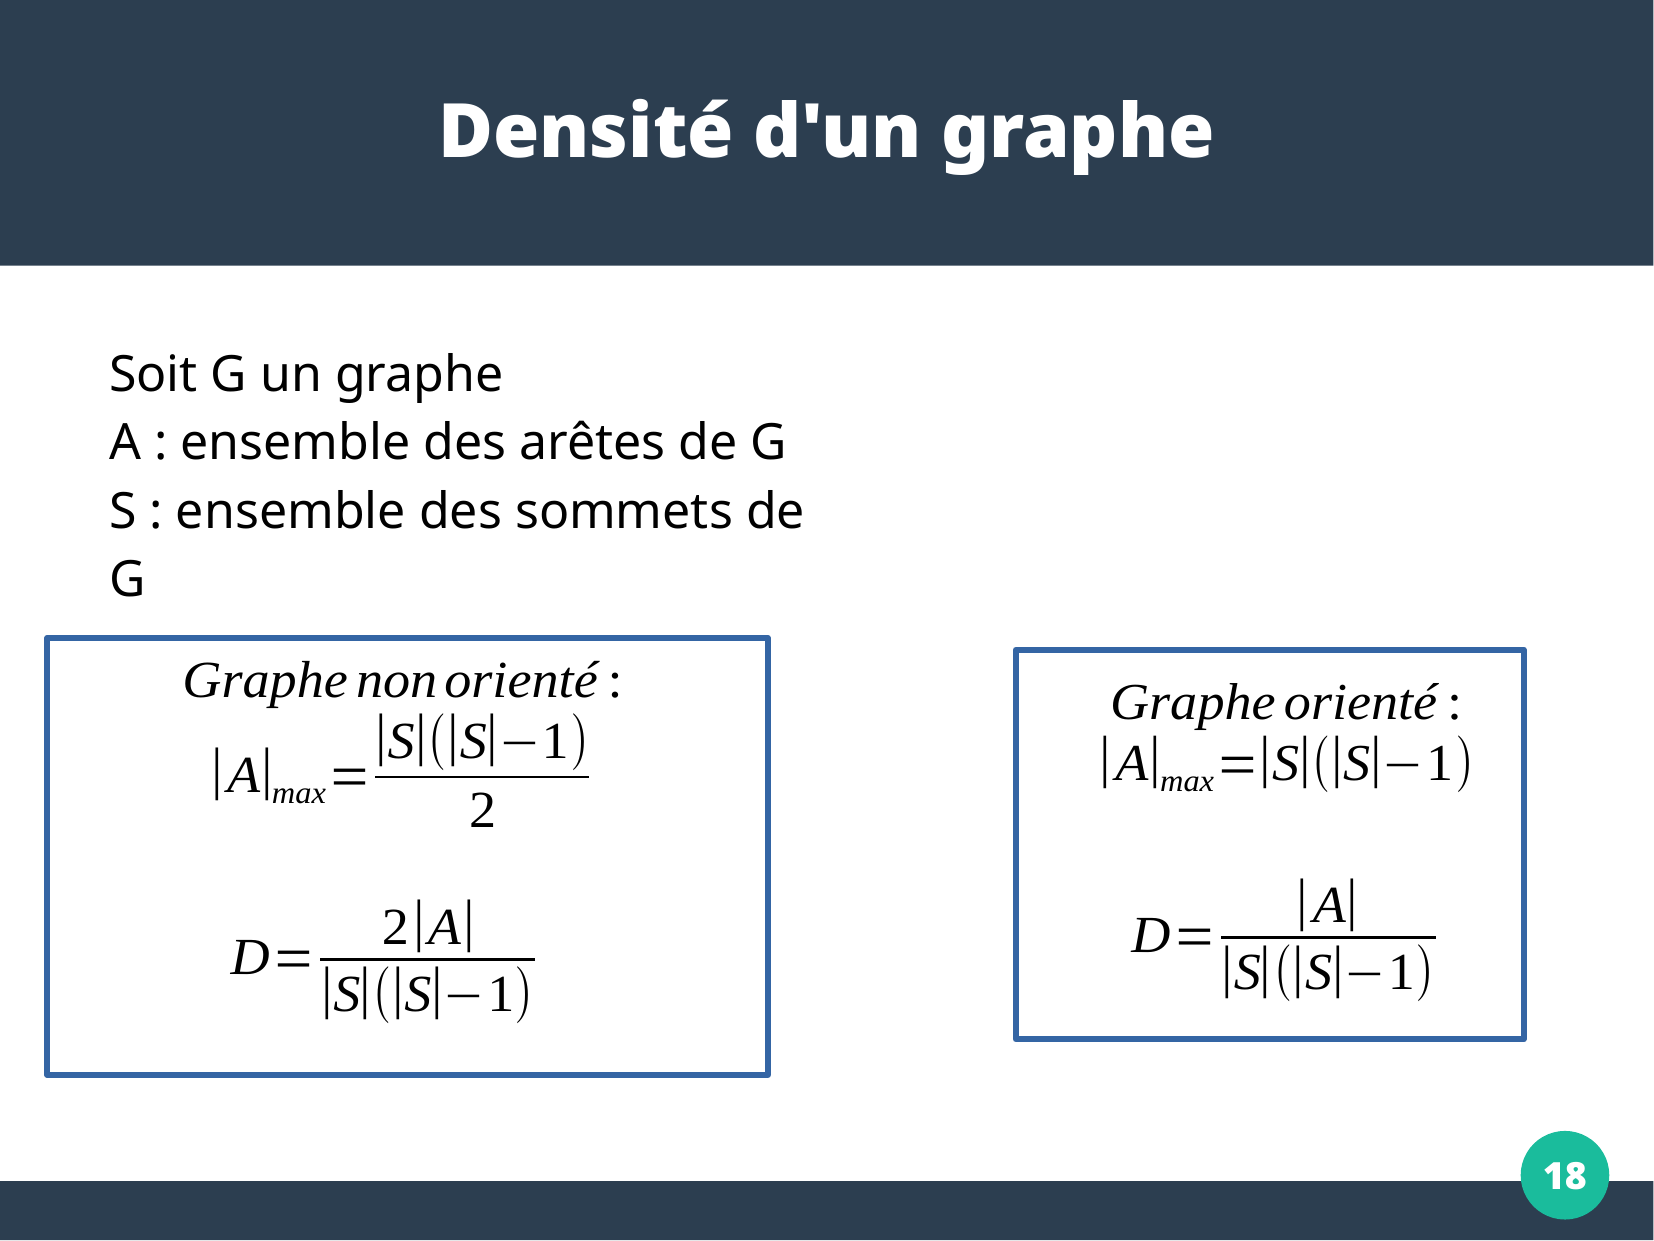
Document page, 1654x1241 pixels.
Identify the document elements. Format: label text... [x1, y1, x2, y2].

chart [1089, 673, 1479, 799]
chart [221, 897, 544, 1026]
chart [177, 650, 629, 839]
title Densité d'un graphe [59, 49, 1595, 207]
text_box Soit G un graphe A : ensemble des arêtes de G S : ensemble des sommets de G [94, 330, 863, 535]
chart [1122, 875, 1444, 1004]
